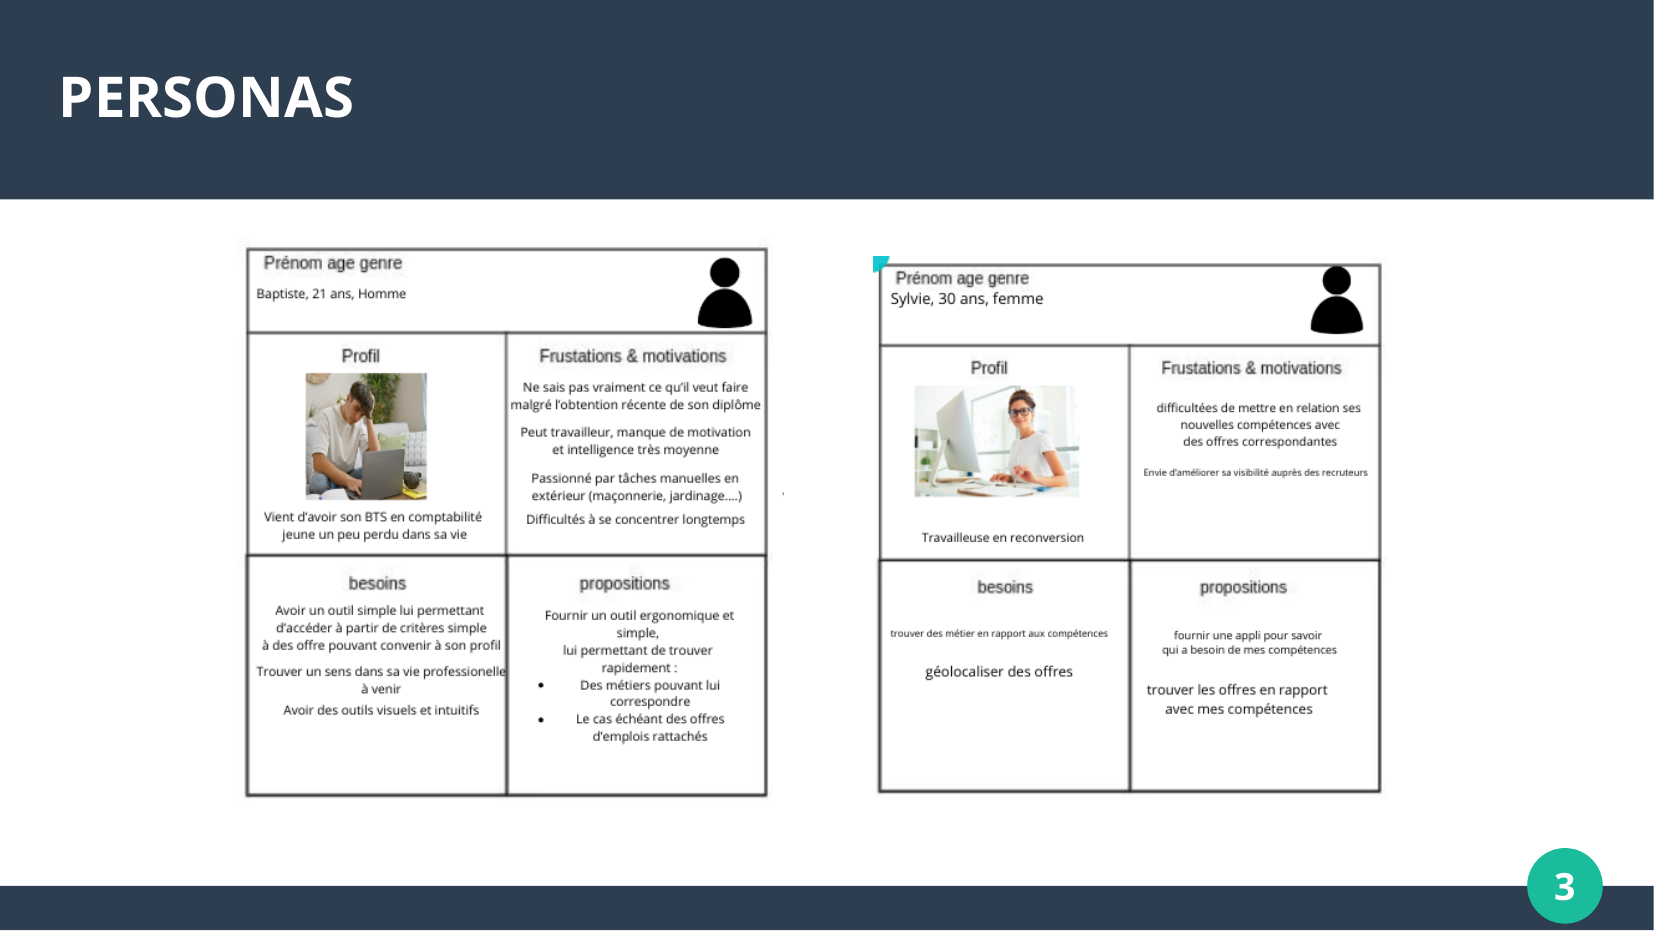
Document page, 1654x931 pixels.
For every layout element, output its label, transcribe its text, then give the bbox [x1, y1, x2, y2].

picture [873, 256, 1388, 798]
title PERSONAS [59, 37, 1595, 156]
picture [236, 236, 784, 807]
